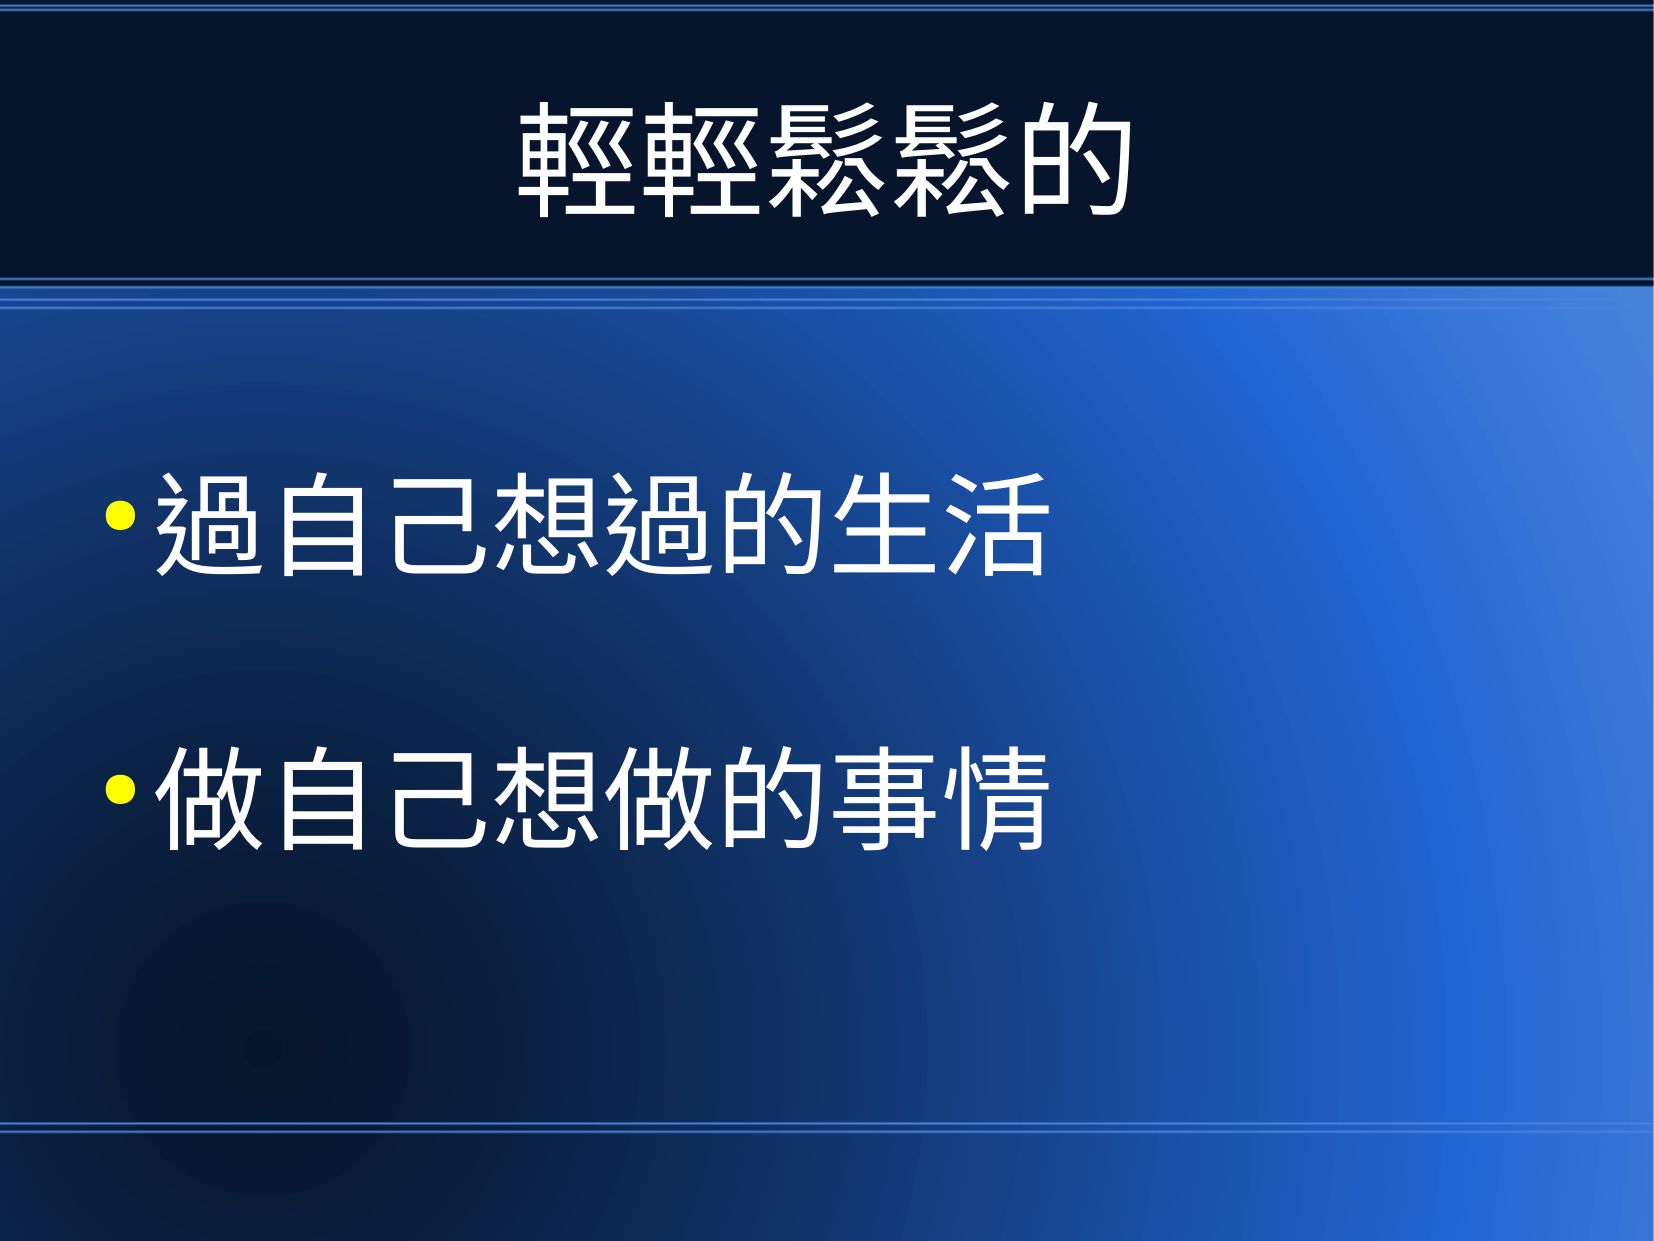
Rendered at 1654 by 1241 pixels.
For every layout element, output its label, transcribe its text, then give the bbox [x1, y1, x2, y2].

picture [0, 0, 1654, 1241]
list 過自己想過的生活 做自己想做的事情 [82, 355, 1571, 1241]
title 輕輕鬆鬆的 [82, 49, 1571, 257]
